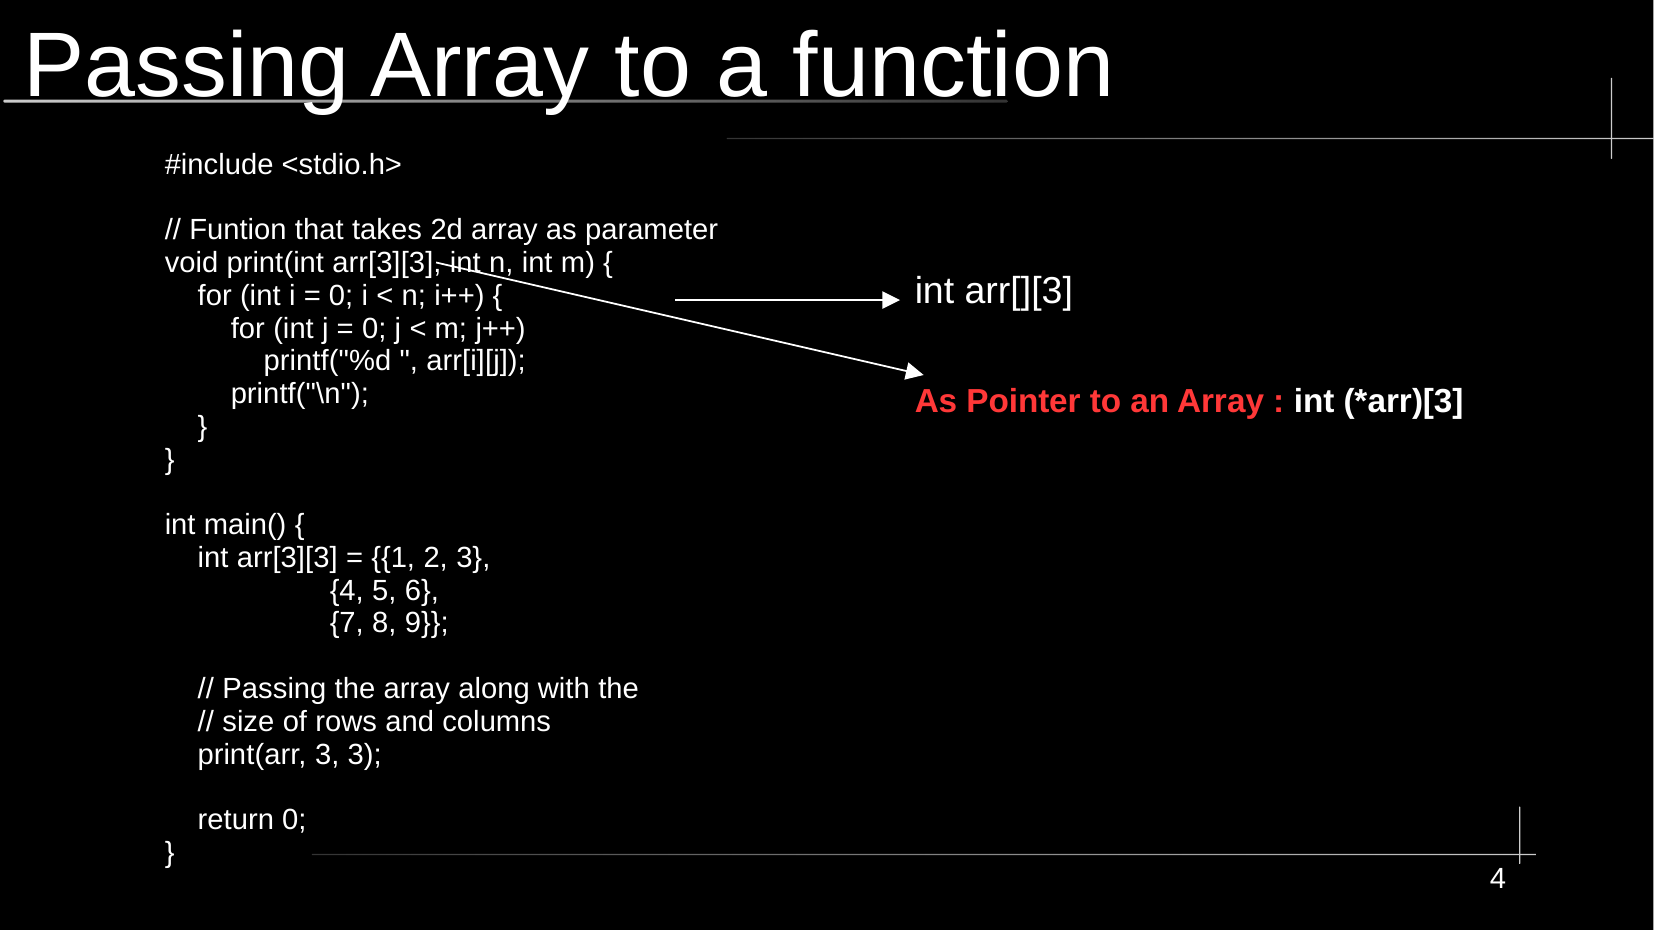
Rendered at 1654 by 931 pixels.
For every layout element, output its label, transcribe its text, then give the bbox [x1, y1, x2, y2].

text_box As Pointer to an Array : int (*arr)[3] [900, 375, 1576, 451]
text_box #include <stdio.h> // Funtion that takes 2d array as parameter void print(int arr[3][3], int n, int m) { for (int i = 0; i < n; i++) { for (int j = 0; j < m; j++) printf("%d ", arr[i][j]); printf("\n"); } } int main() { int arr[3][3] = {{1, 2, 3}, {4, 5, 6}, {7, 8, 9}}; // Passing the array along with the // size of rows and columns print(arr, 3, 3); return 0; } [150, 140, 733, 877]
text_box int arr[][3] [900, 261, 1089, 319]
title Passing Array to a function [23, 11, 1589, 119]
